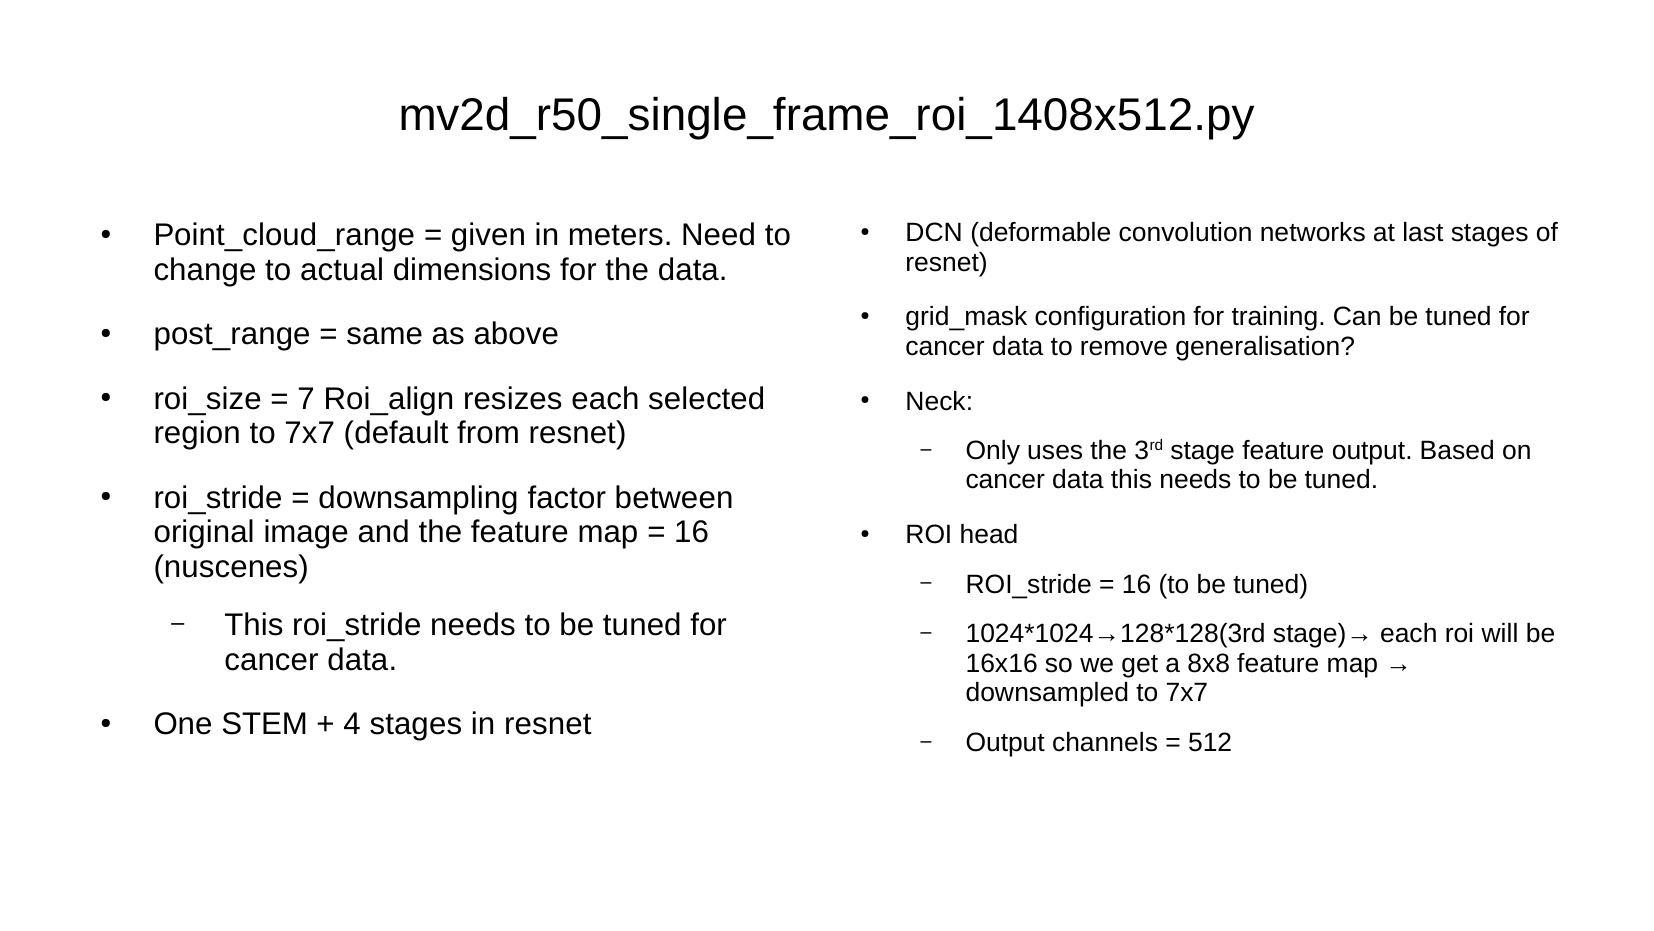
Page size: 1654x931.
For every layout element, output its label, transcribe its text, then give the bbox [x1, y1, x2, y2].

title mv2d_r50_single_frame_roi_1408x512.py [82, 37, 1571, 193]
list DCN (deformable convolution networks at last stages of resnet) grid_mask configuration for training. Can be tuned for cancer data to remove generalisation? Neck: Only uses the 3rd stage feature output. Based on cancer data this needs to be tuned. ROI head ROI_stride = 16 (to be tuned) 1024*1024→128*128(3rd stage)→ each roi will be 16x16 so we get a 8x8 feature map → downsampled to 7x7 Output channels = 512 [845, 217, 1572, 758]
list Point_cloud_range = given in meters. Need to change to actual dimensions for the data. post_range = same as above roi_size = 7 Roi_align resizes each selected region to 7x7 (default from resnet) roi_stride = downsampling factor between original image and the feature map = 16 (nuscenes) This roi_stride needs to be tuned for cancer data. One STEM + 4 stages in resnet [82, 217, 809, 758]
